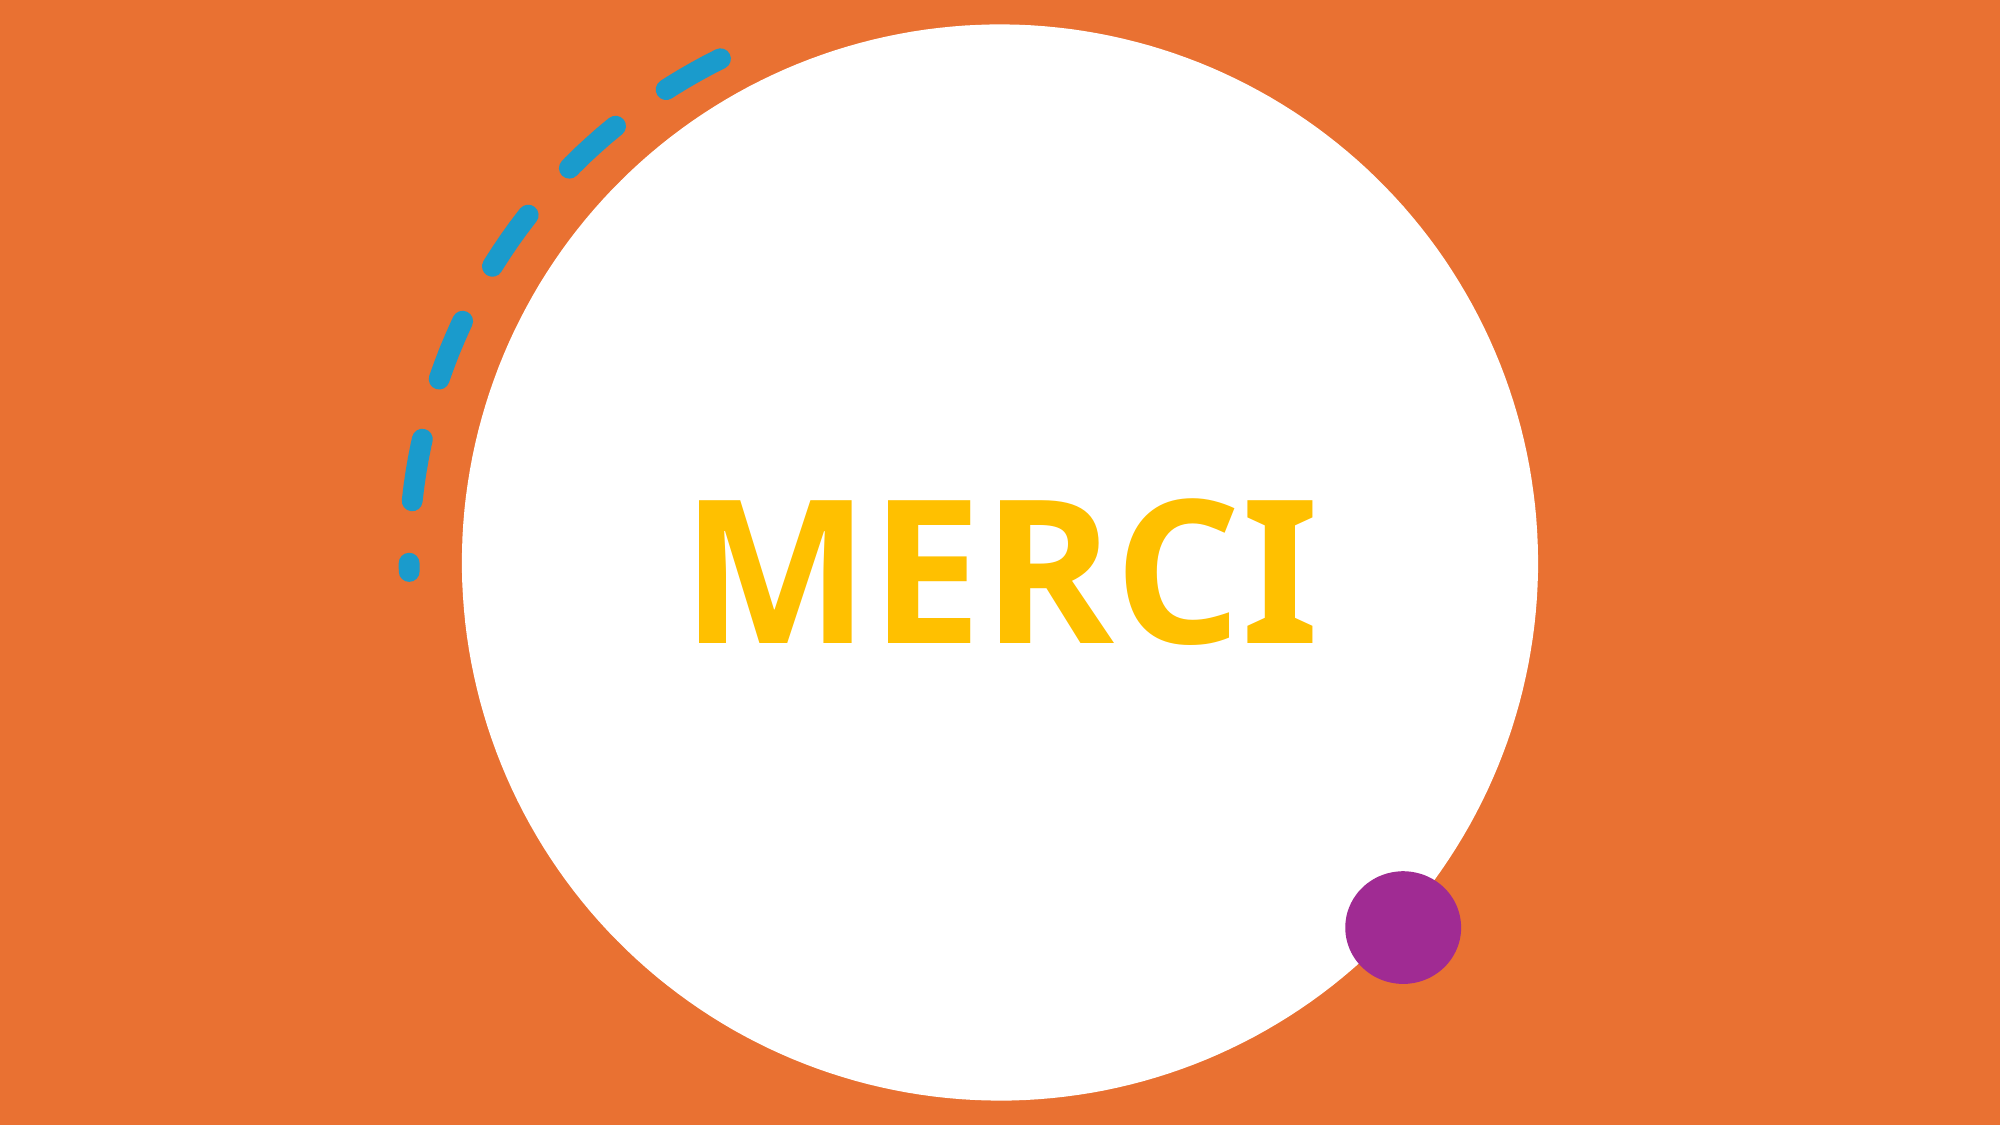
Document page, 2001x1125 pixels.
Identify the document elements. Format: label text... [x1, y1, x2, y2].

title MERCI [437, 281, 1565, 694]
picture [428, 354, 437, 390]
picture [398, 552, 420, 582]
picture [655, 48, 731, 100]
text_box [0, 0, 2000, 1125]
picture [482, 204, 539, 277]
picture [401, 428, 433, 512]
picture [558, 115, 626, 179]
